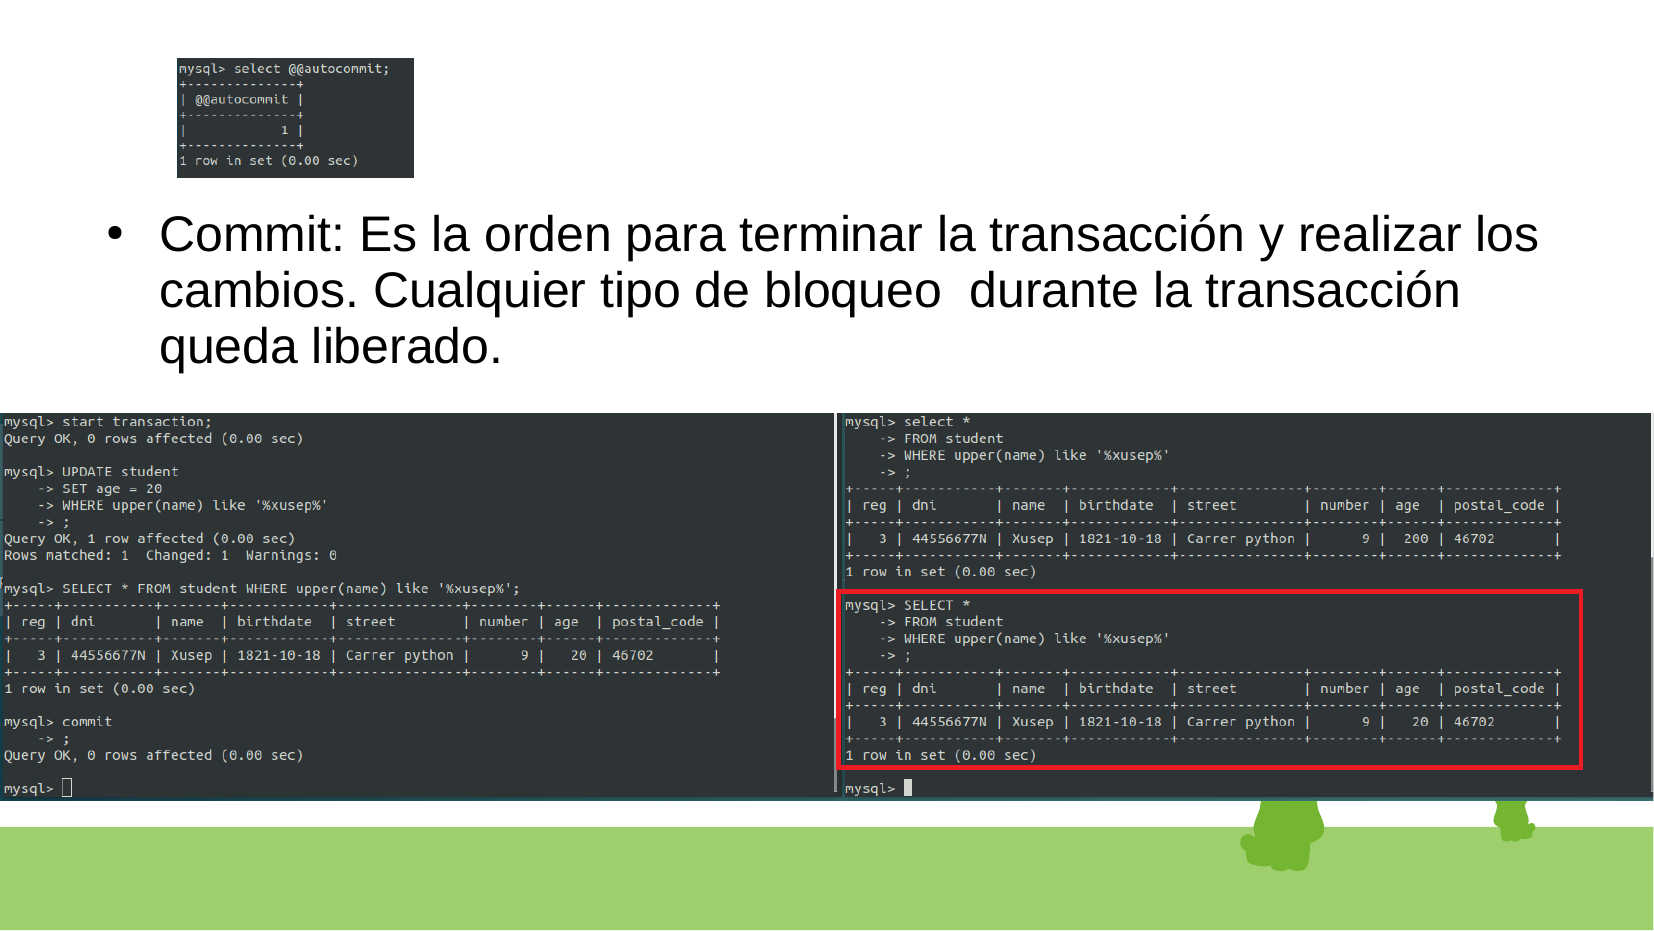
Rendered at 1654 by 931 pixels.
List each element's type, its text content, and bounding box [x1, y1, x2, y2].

picture [177, 58, 414, 178]
picture [0, 413, 1654, 801]
list Commit: Es la orden para terminar la transacción y realizar los cambios. Cualquier tipo de bloqueo durante la transacción queda liberado. [88, 206, 1565, 413]
